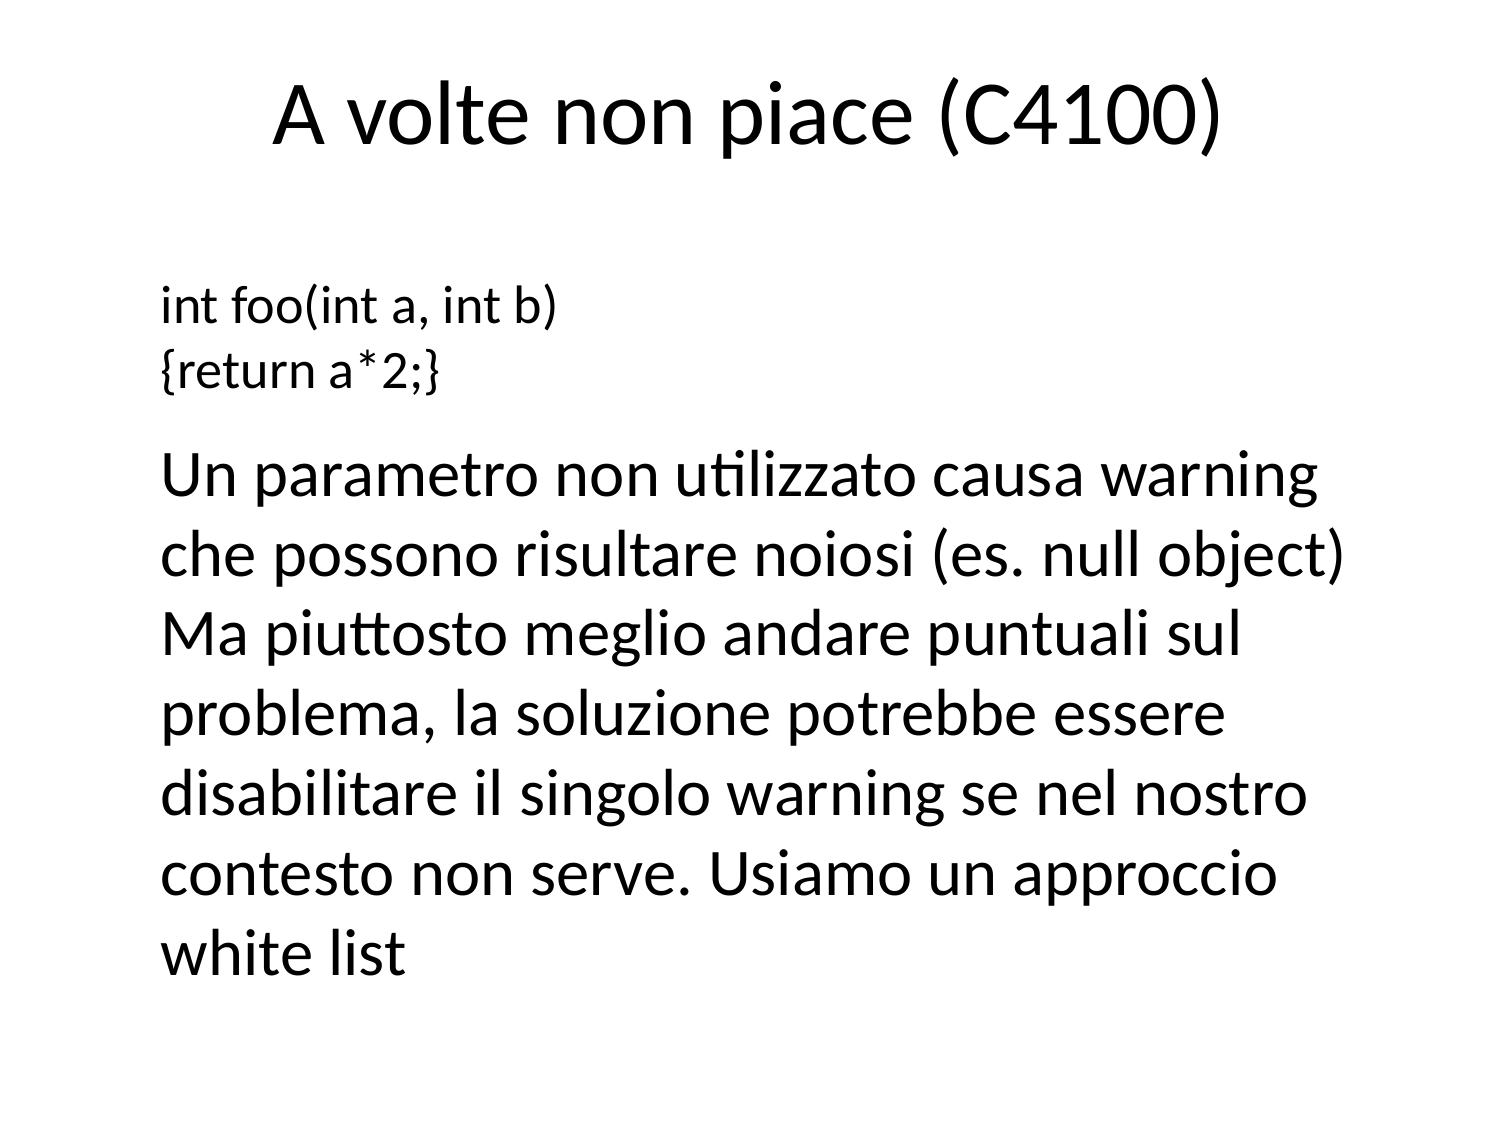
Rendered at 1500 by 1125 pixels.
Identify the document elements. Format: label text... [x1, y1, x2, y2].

list [75, 262, 1426, 1005]
title A volte non piace (C4100) [75, 45, 1425, 233]
